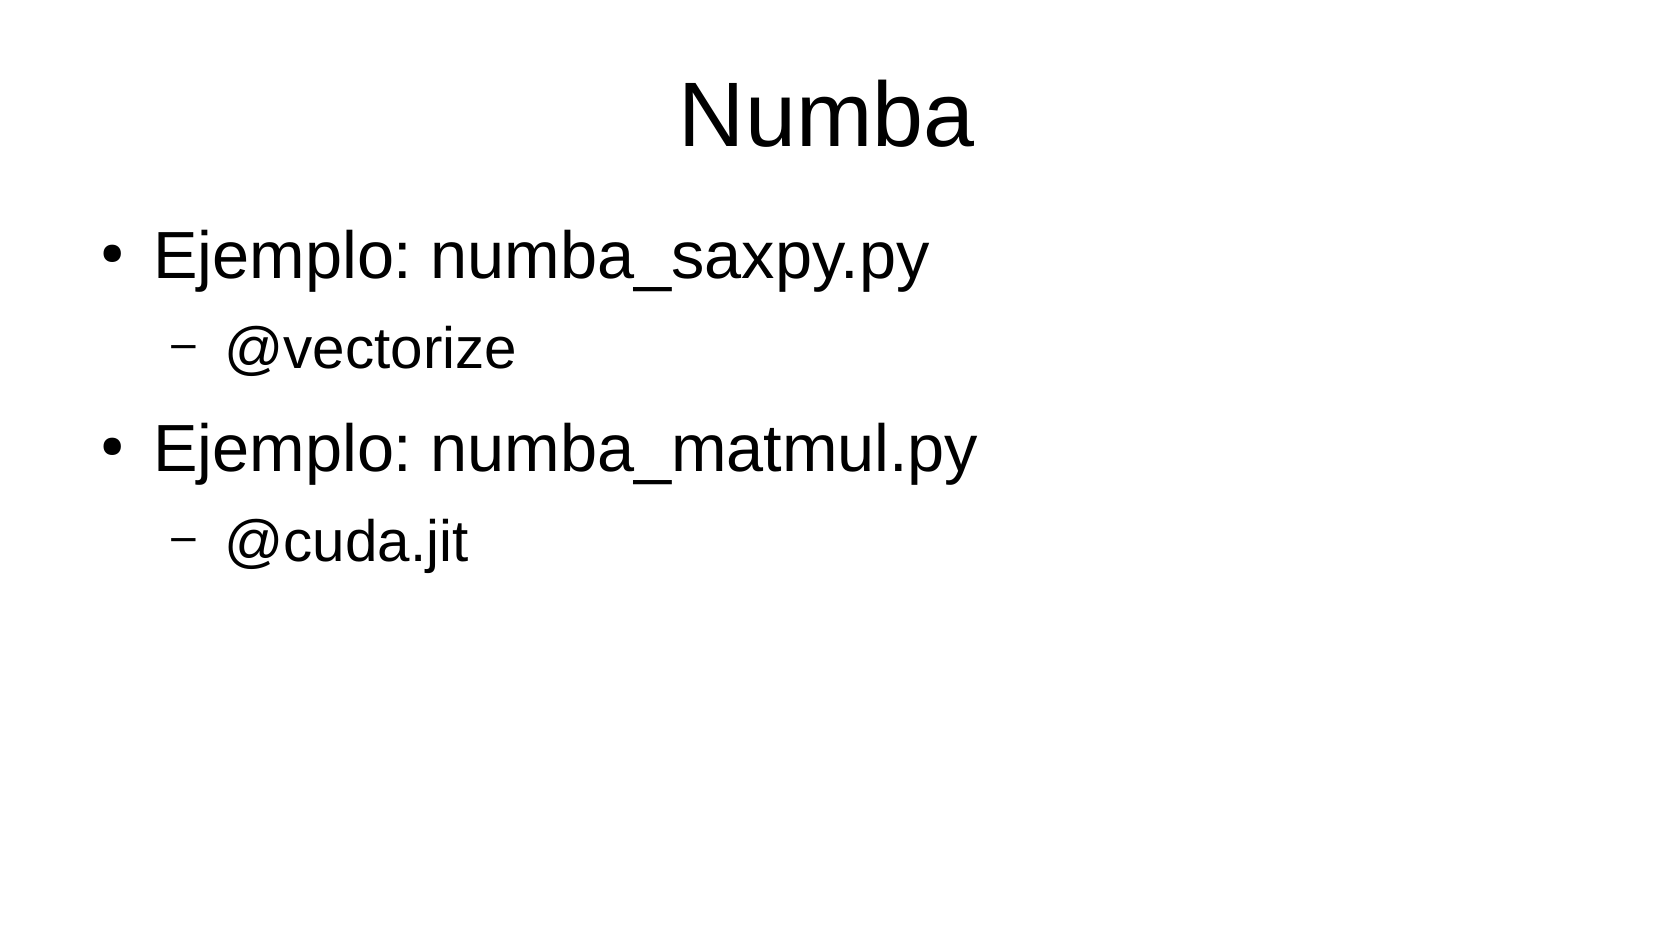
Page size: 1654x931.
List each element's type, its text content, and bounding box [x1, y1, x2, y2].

title Numba [82, 37, 1571, 193]
list Ejemplo: numba_saxpy.py @vectorize Ejemplo: numba_matmul.py @cuda.jit [82, 217, 1571, 758]
